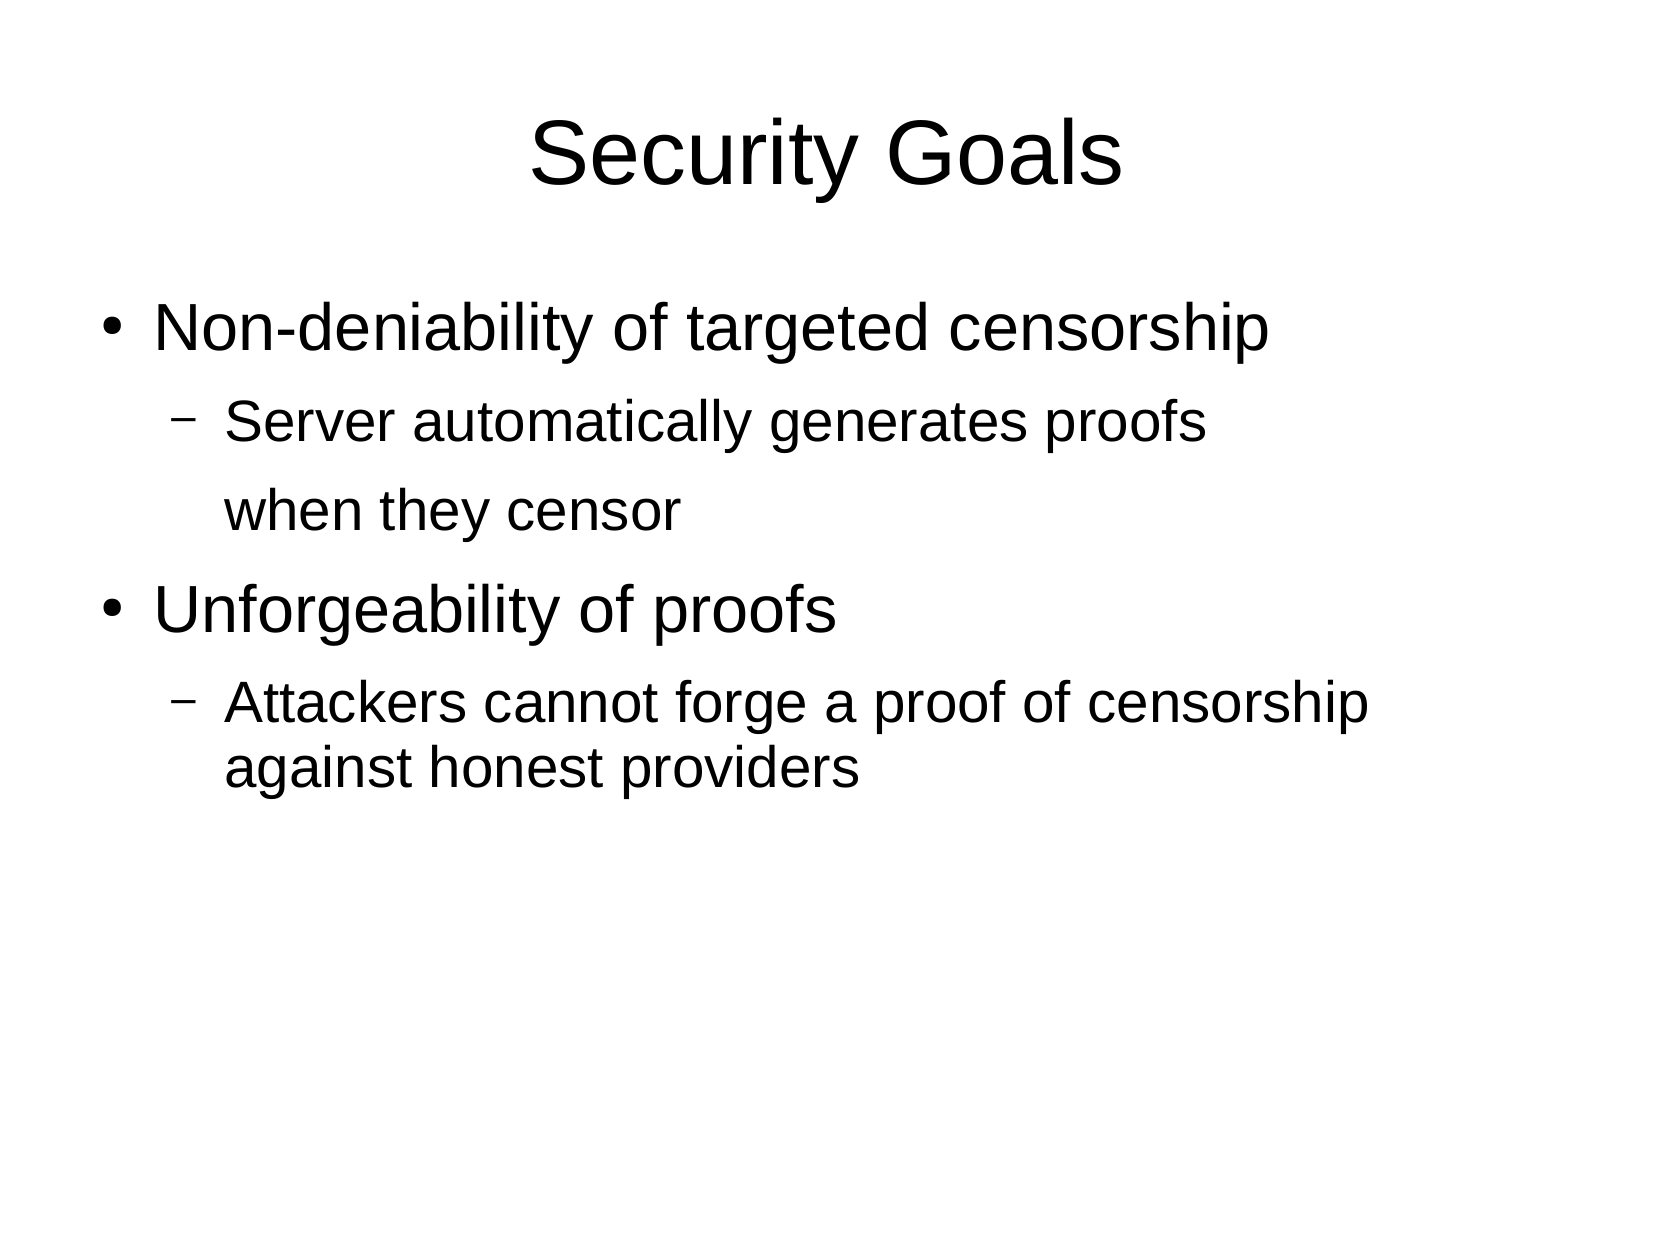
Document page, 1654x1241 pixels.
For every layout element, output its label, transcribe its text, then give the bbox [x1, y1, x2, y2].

list Non-deniability of targeted censorship Server automatically generates proofs when they censor Unforgeability of proofs Attackers cannot forge a proof of censorship against honest providers [82, 290, 1571, 1010]
title Security Goals [82, 49, 1571, 257]
